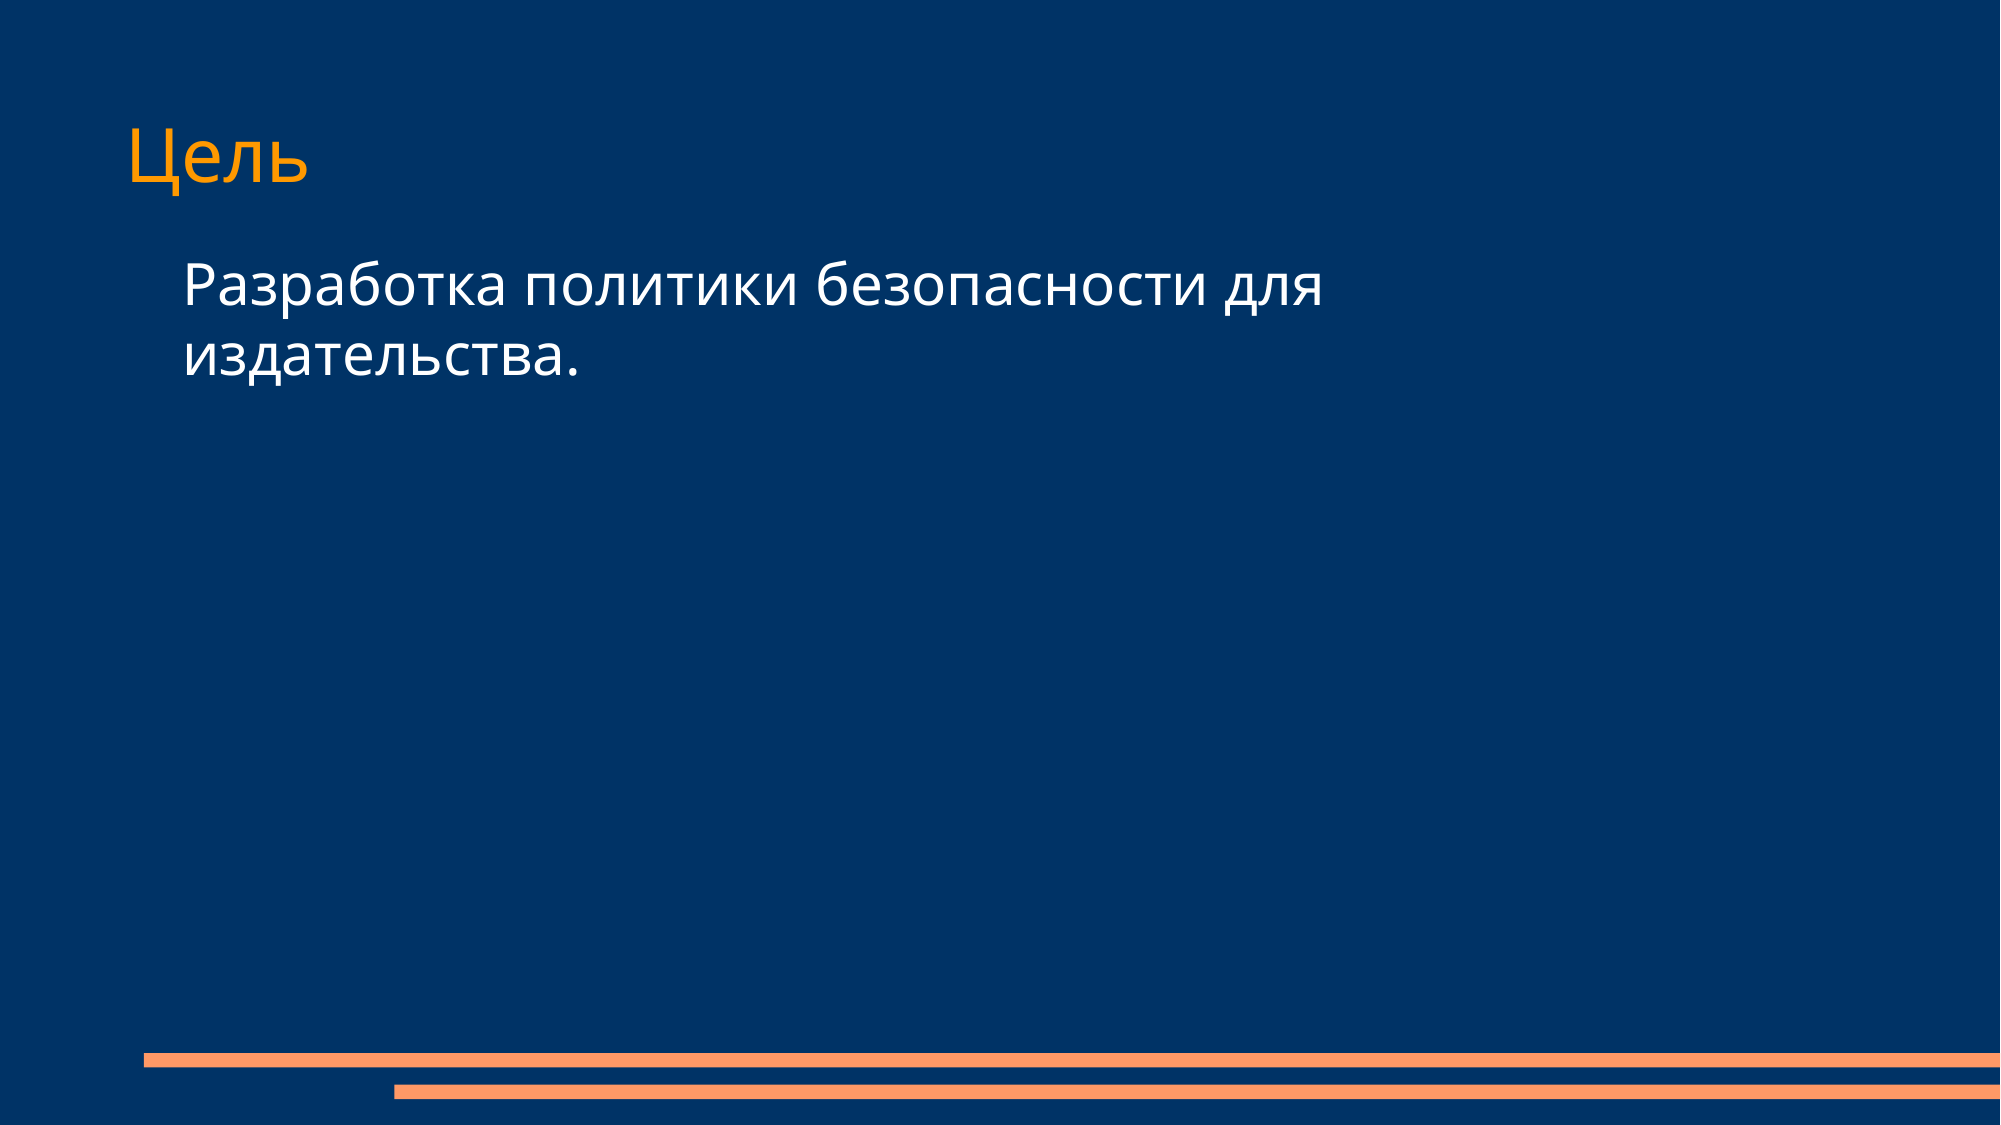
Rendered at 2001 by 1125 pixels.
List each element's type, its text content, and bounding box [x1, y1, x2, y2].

list Разработка политики безопасности для издательства. [111, 239, 1447, 795]
title Цель [111, 99, 1522, 317]
